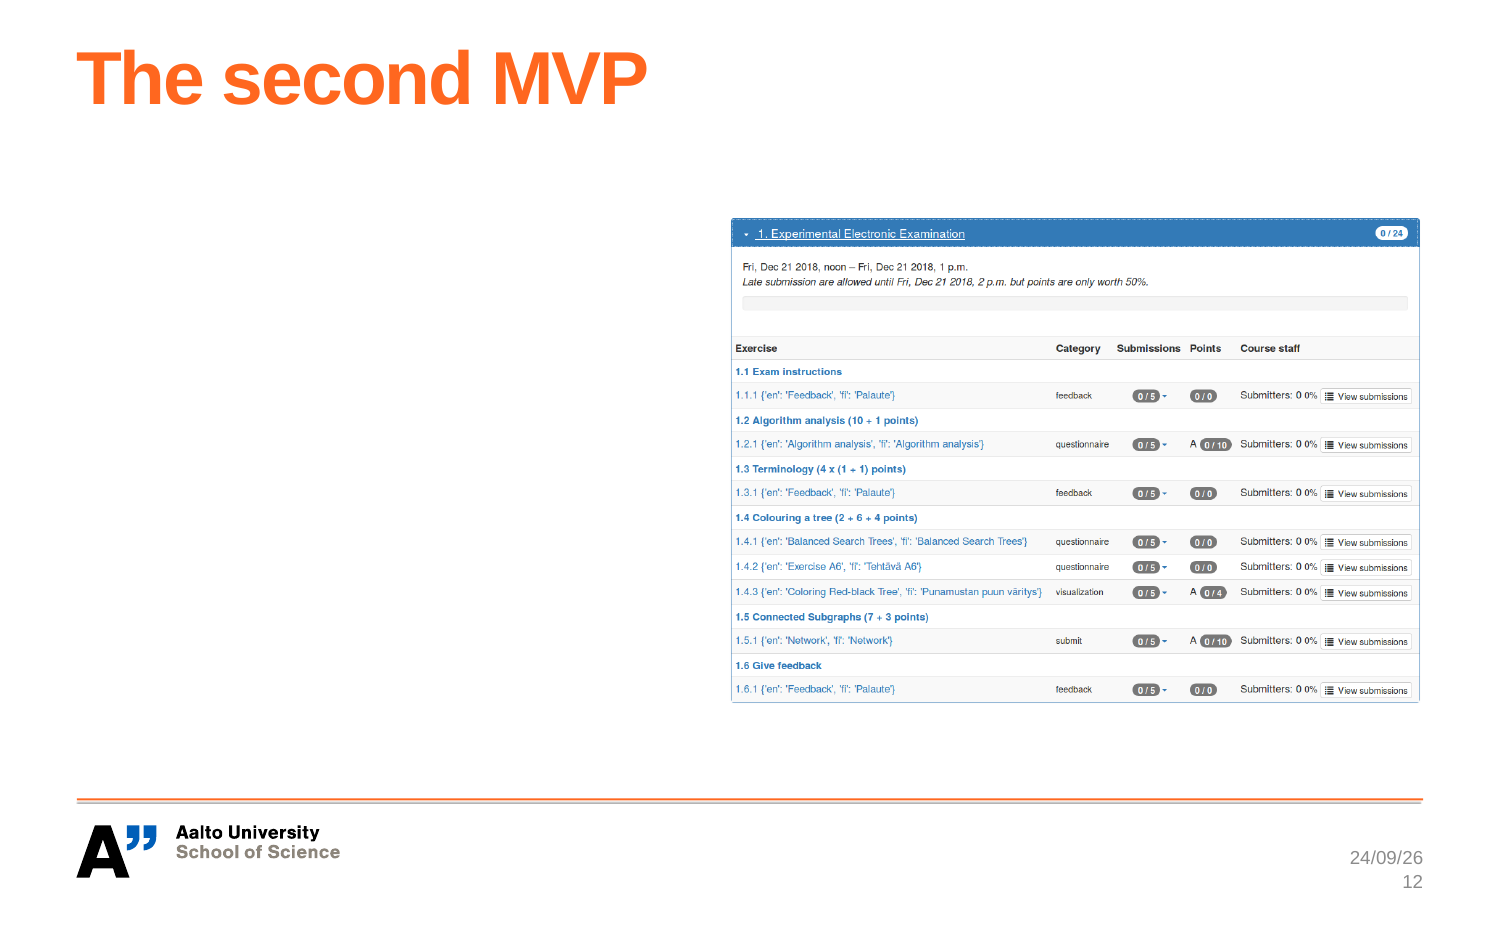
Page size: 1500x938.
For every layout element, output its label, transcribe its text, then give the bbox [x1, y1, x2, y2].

slide_number 21/05/19 [829, 844, 1424, 870]
picture [728, 173, 1424, 755]
title The second MVP [76, 43, 1424, 207]
slide_number <number> [829, 870, 1424, 893]
